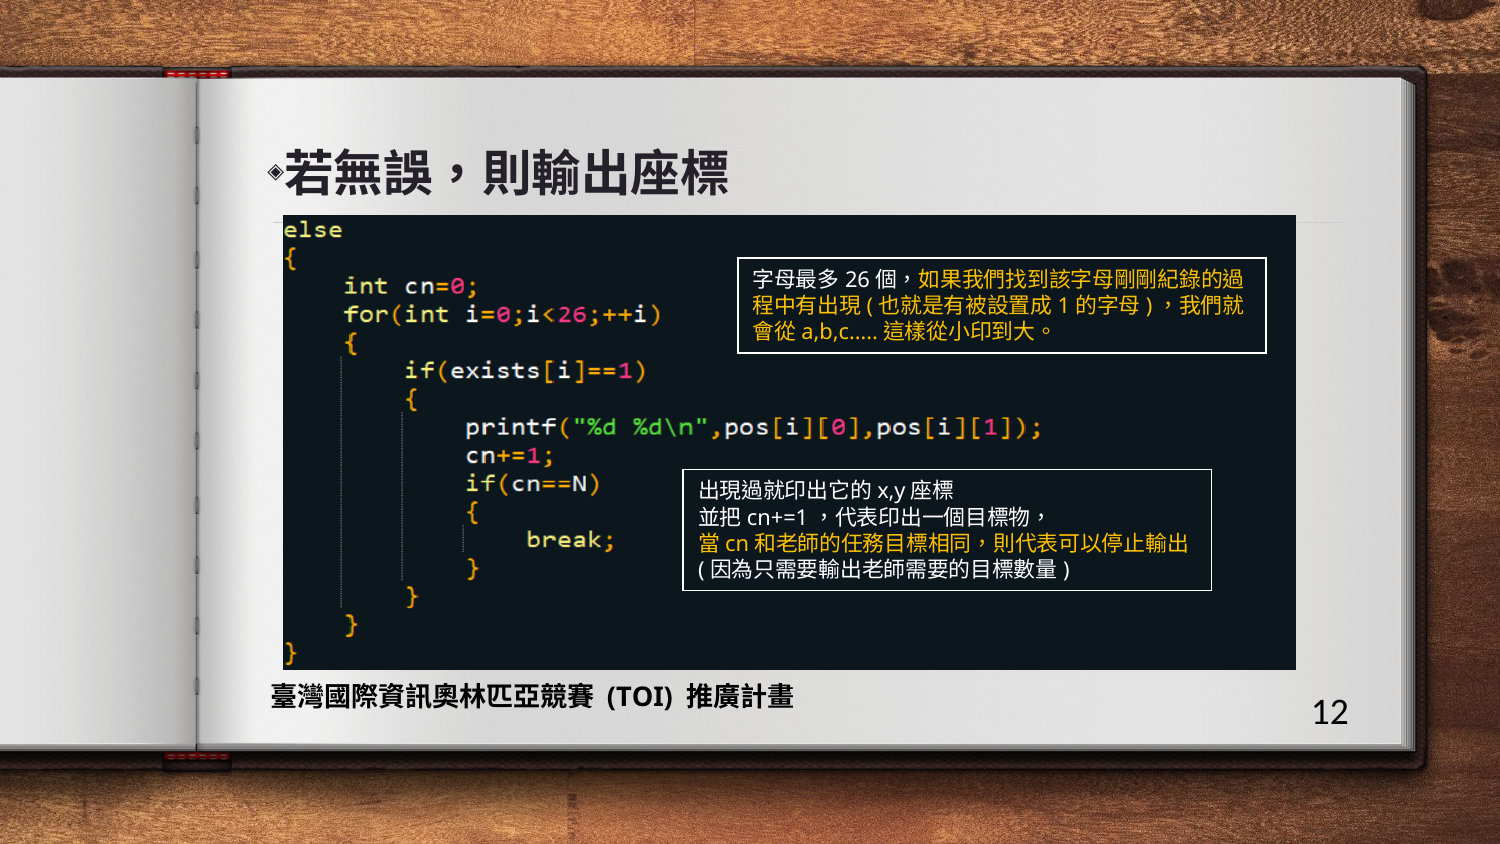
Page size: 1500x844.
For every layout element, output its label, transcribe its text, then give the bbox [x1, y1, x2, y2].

text_box [1295, 672, 1386, 737]
picture [283, 215, 1296, 670]
text_box 字母最多26個，如果我們找到該字母剛剛紀錄的過程中有出現(也就是有被設置成1的字母)，我們就會從a,b,c…..這樣從小印到大。 [737, 258, 1266, 353]
text_box 出現過就印出它的x,y座標 並把cn+=1，代表印出一個目標物， 當cn和老師的任務目標相同，則代表可以停止輸出(因為只需要輸出老師需要的目標數量) [683, 469, 1212, 591]
list 若無誤，則輸出座標 [252, 126, 1194, 216]
